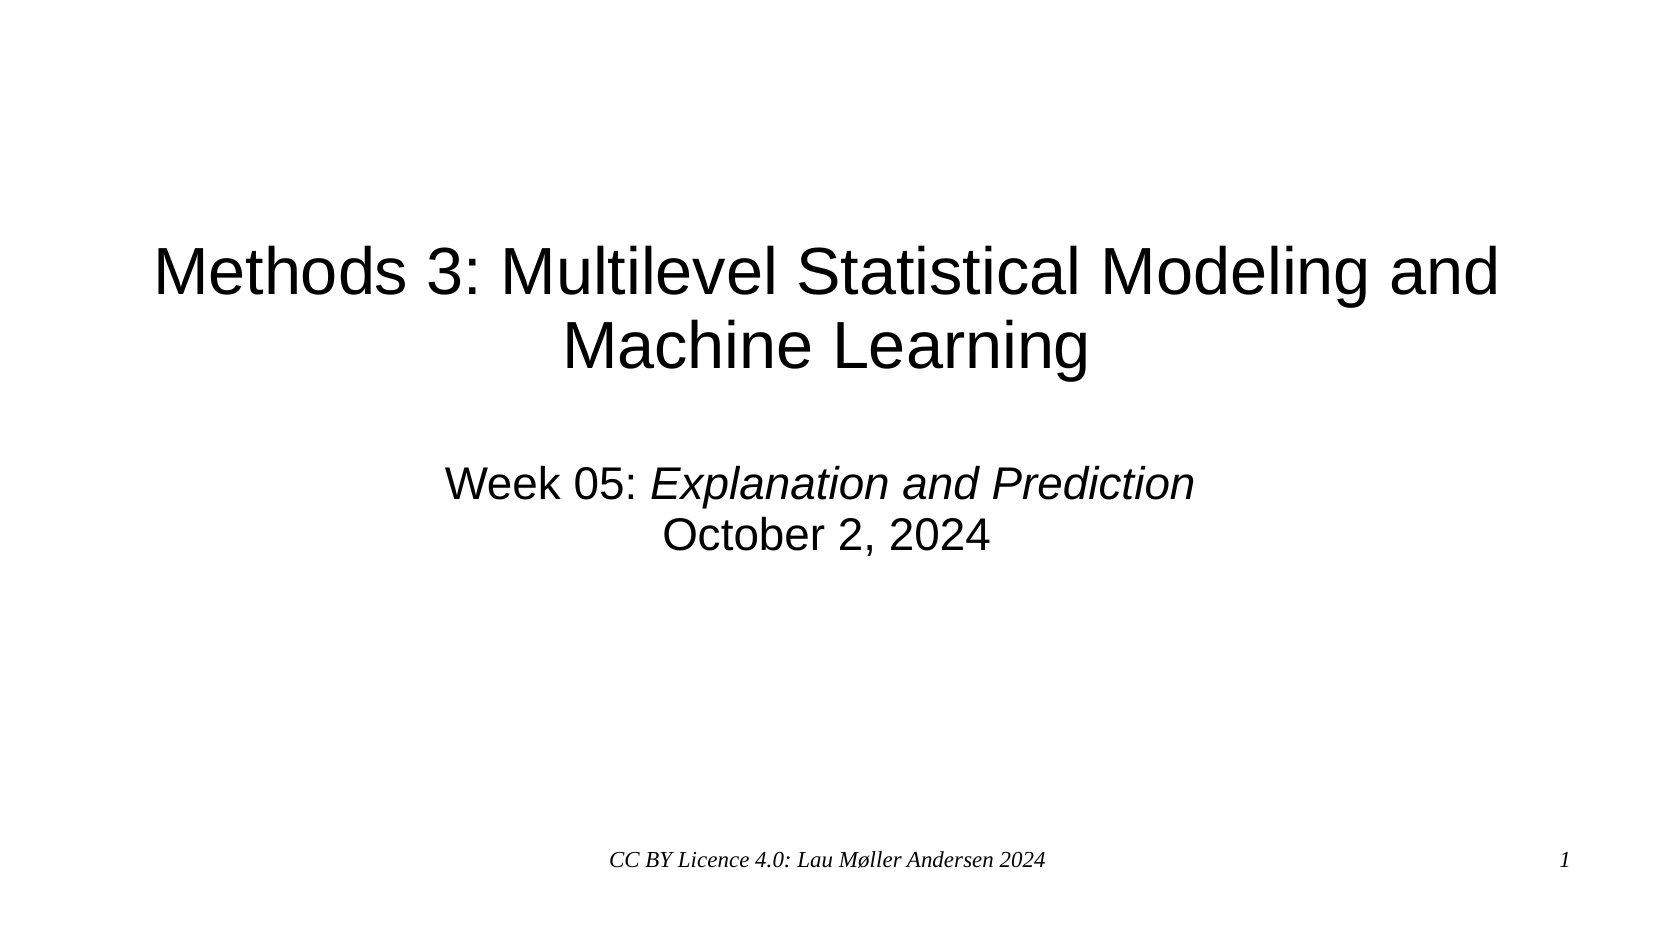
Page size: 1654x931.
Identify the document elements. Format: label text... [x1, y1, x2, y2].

subtitle Methods 3: Multilevel Statistical Modeling and Machine Learning Week 05: Explanation and Prediction October 2, 2024 [82, 37, 1571, 757]
